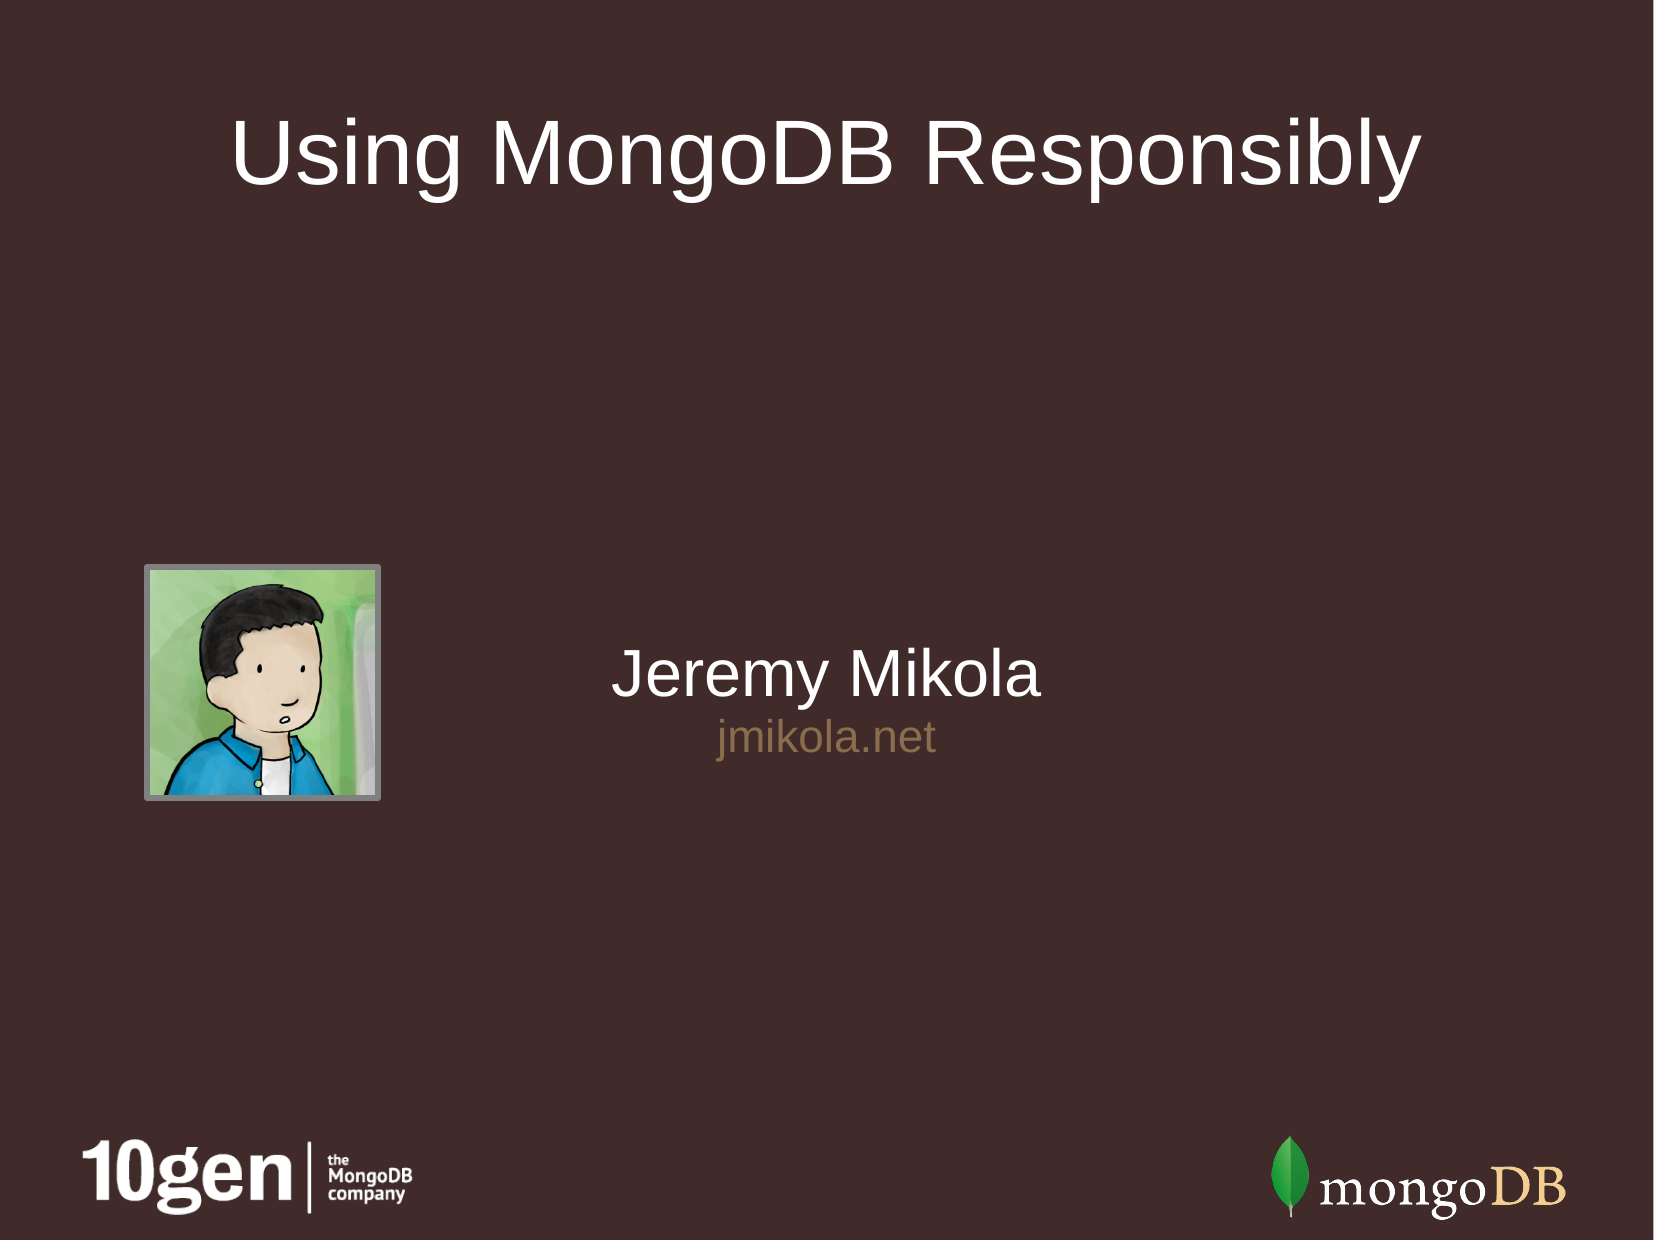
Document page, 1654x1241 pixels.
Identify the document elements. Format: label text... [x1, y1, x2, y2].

picture [1260, 1124, 1576, 1230]
picture [82, 1139, 413, 1215]
title Using MongoDB Responsibly [82, 49, 1571, 257]
picture [150, 570, 376, 796]
subtitle Jeremy Mikola jmikola.net [82, 290, 1571, 1109]
